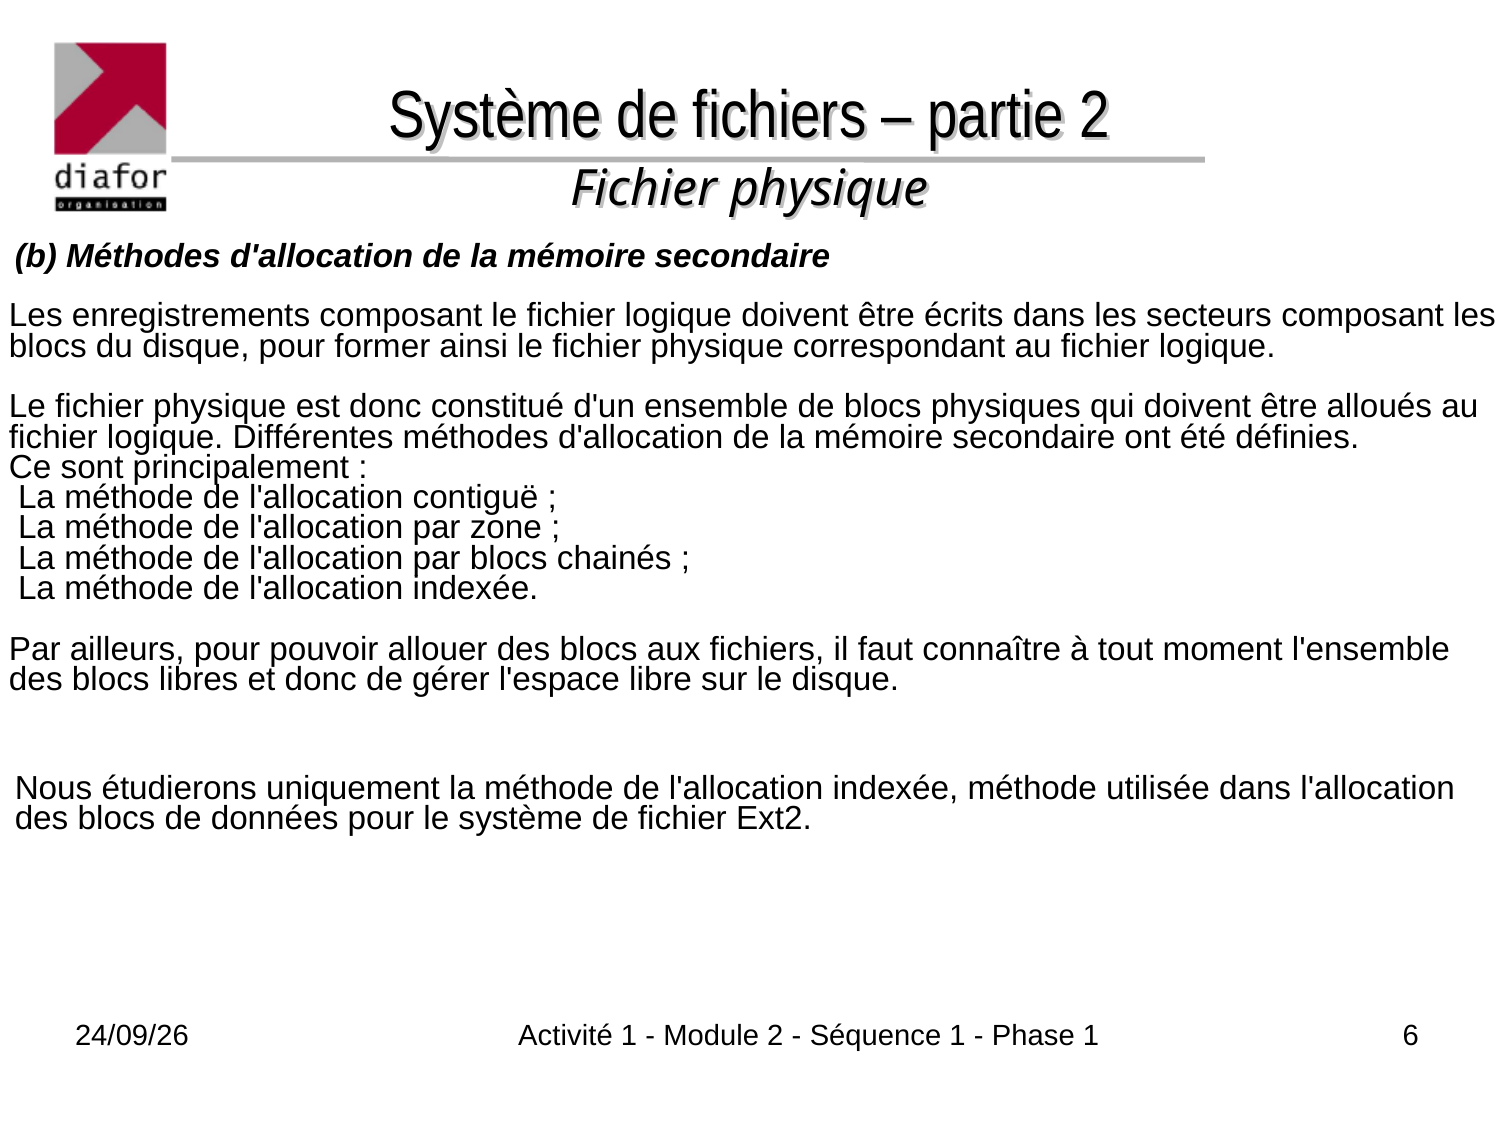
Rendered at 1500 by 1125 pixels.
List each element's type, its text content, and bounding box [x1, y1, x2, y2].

text_box Les enregistrements composant le fichier logique doivent être écrits dans les secteurs composant les blocs du disque, pour former ainsi le fichier physique correspondant au fichier logique. Le fichier physique est donc constitué d'un ensemble de blocs physiques qui doivent être alloués au fichier logique. Différentes méthodes d'allocation de la mémoire secondaire ont été définies. Ce sont principalement : La méthode de l'allocation contiguë ; La méthode de l'allocation par zone ; La méthode de l'allocation par blocs chainés ; La méthode de l'allocation indexée. Par ailleurs, pour pouvoir allouer des blocs aux fichiers, il faut connaître à tout moment l'ensemble des blocs libres et donc de gérer l'espace libre sur le disque. [0, 295, 1500, 704]
picture [53, 42, 168, 213]
text_box Nous étudierons uniquement la méthode de l'allocation indexée, méthode utilisée dans l'allocation des blocs de données pour le système de fichier Ext2. [0, 767, 1482, 844]
title Système de fichiers – partie 2 Fichier physique [75, 45, 1426, 250]
text_box (b) Méthodes d'allocation de la mémoire secondaire [0, 236, 846, 282]
